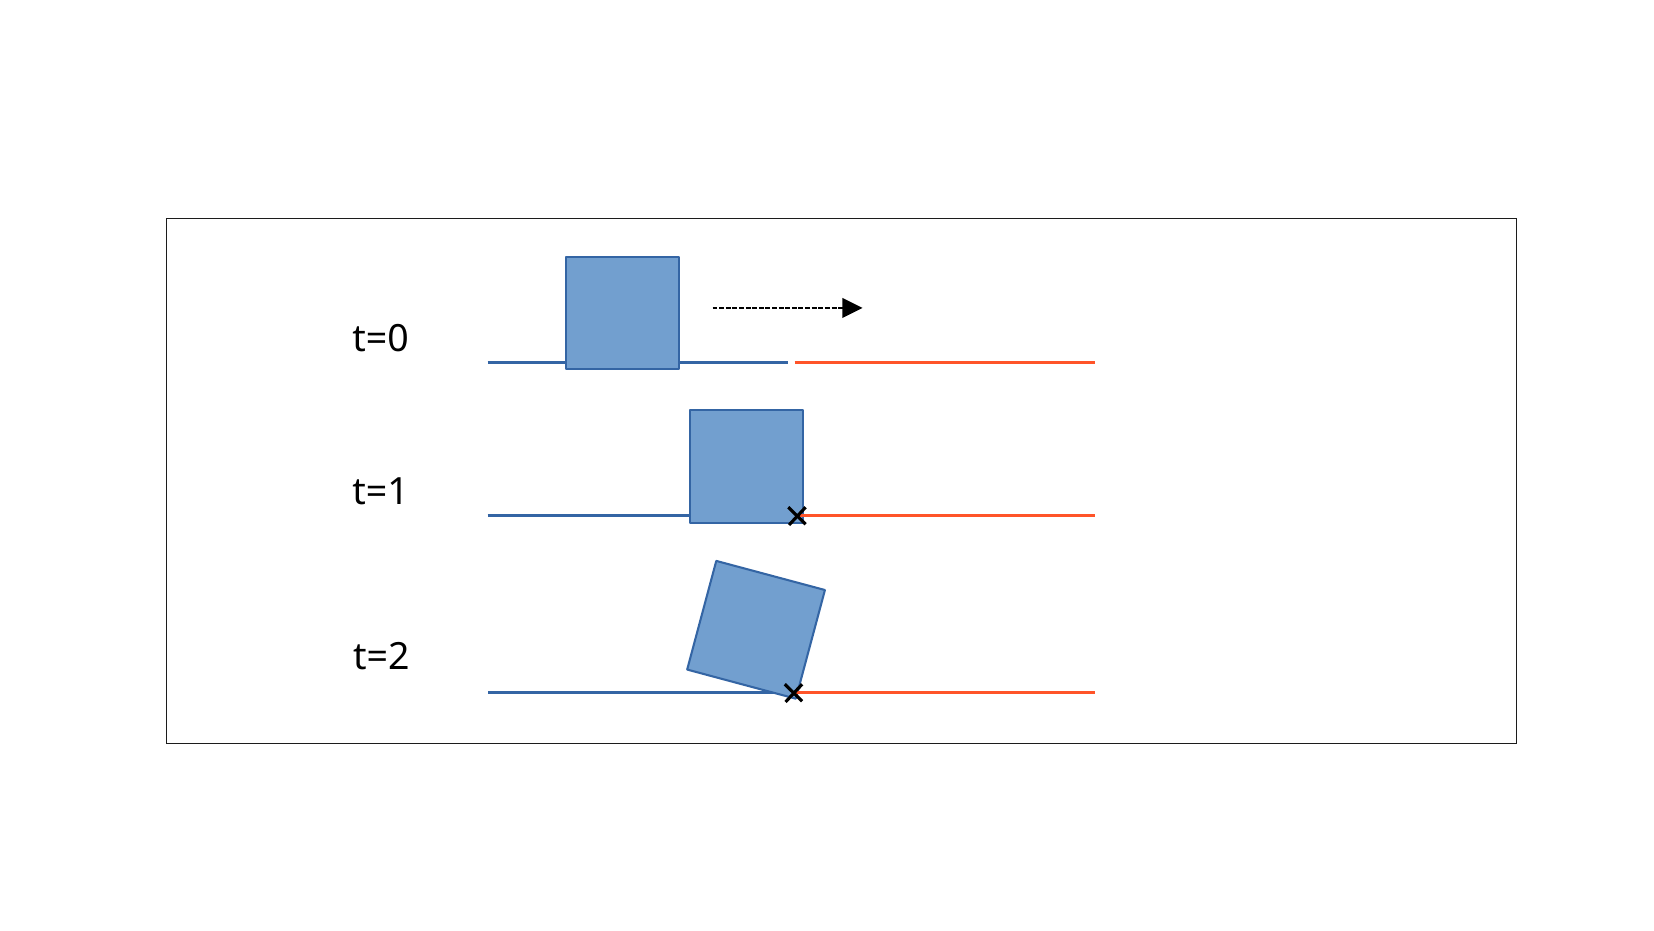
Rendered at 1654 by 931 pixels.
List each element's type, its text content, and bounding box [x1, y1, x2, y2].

text_box t=0 [337, 303, 449, 363]
text_box t=2 [338, 622, 449, 682]
text_box [166, 218, 1517, 744]
text_box t=1 [337, 457, 449, 516]
